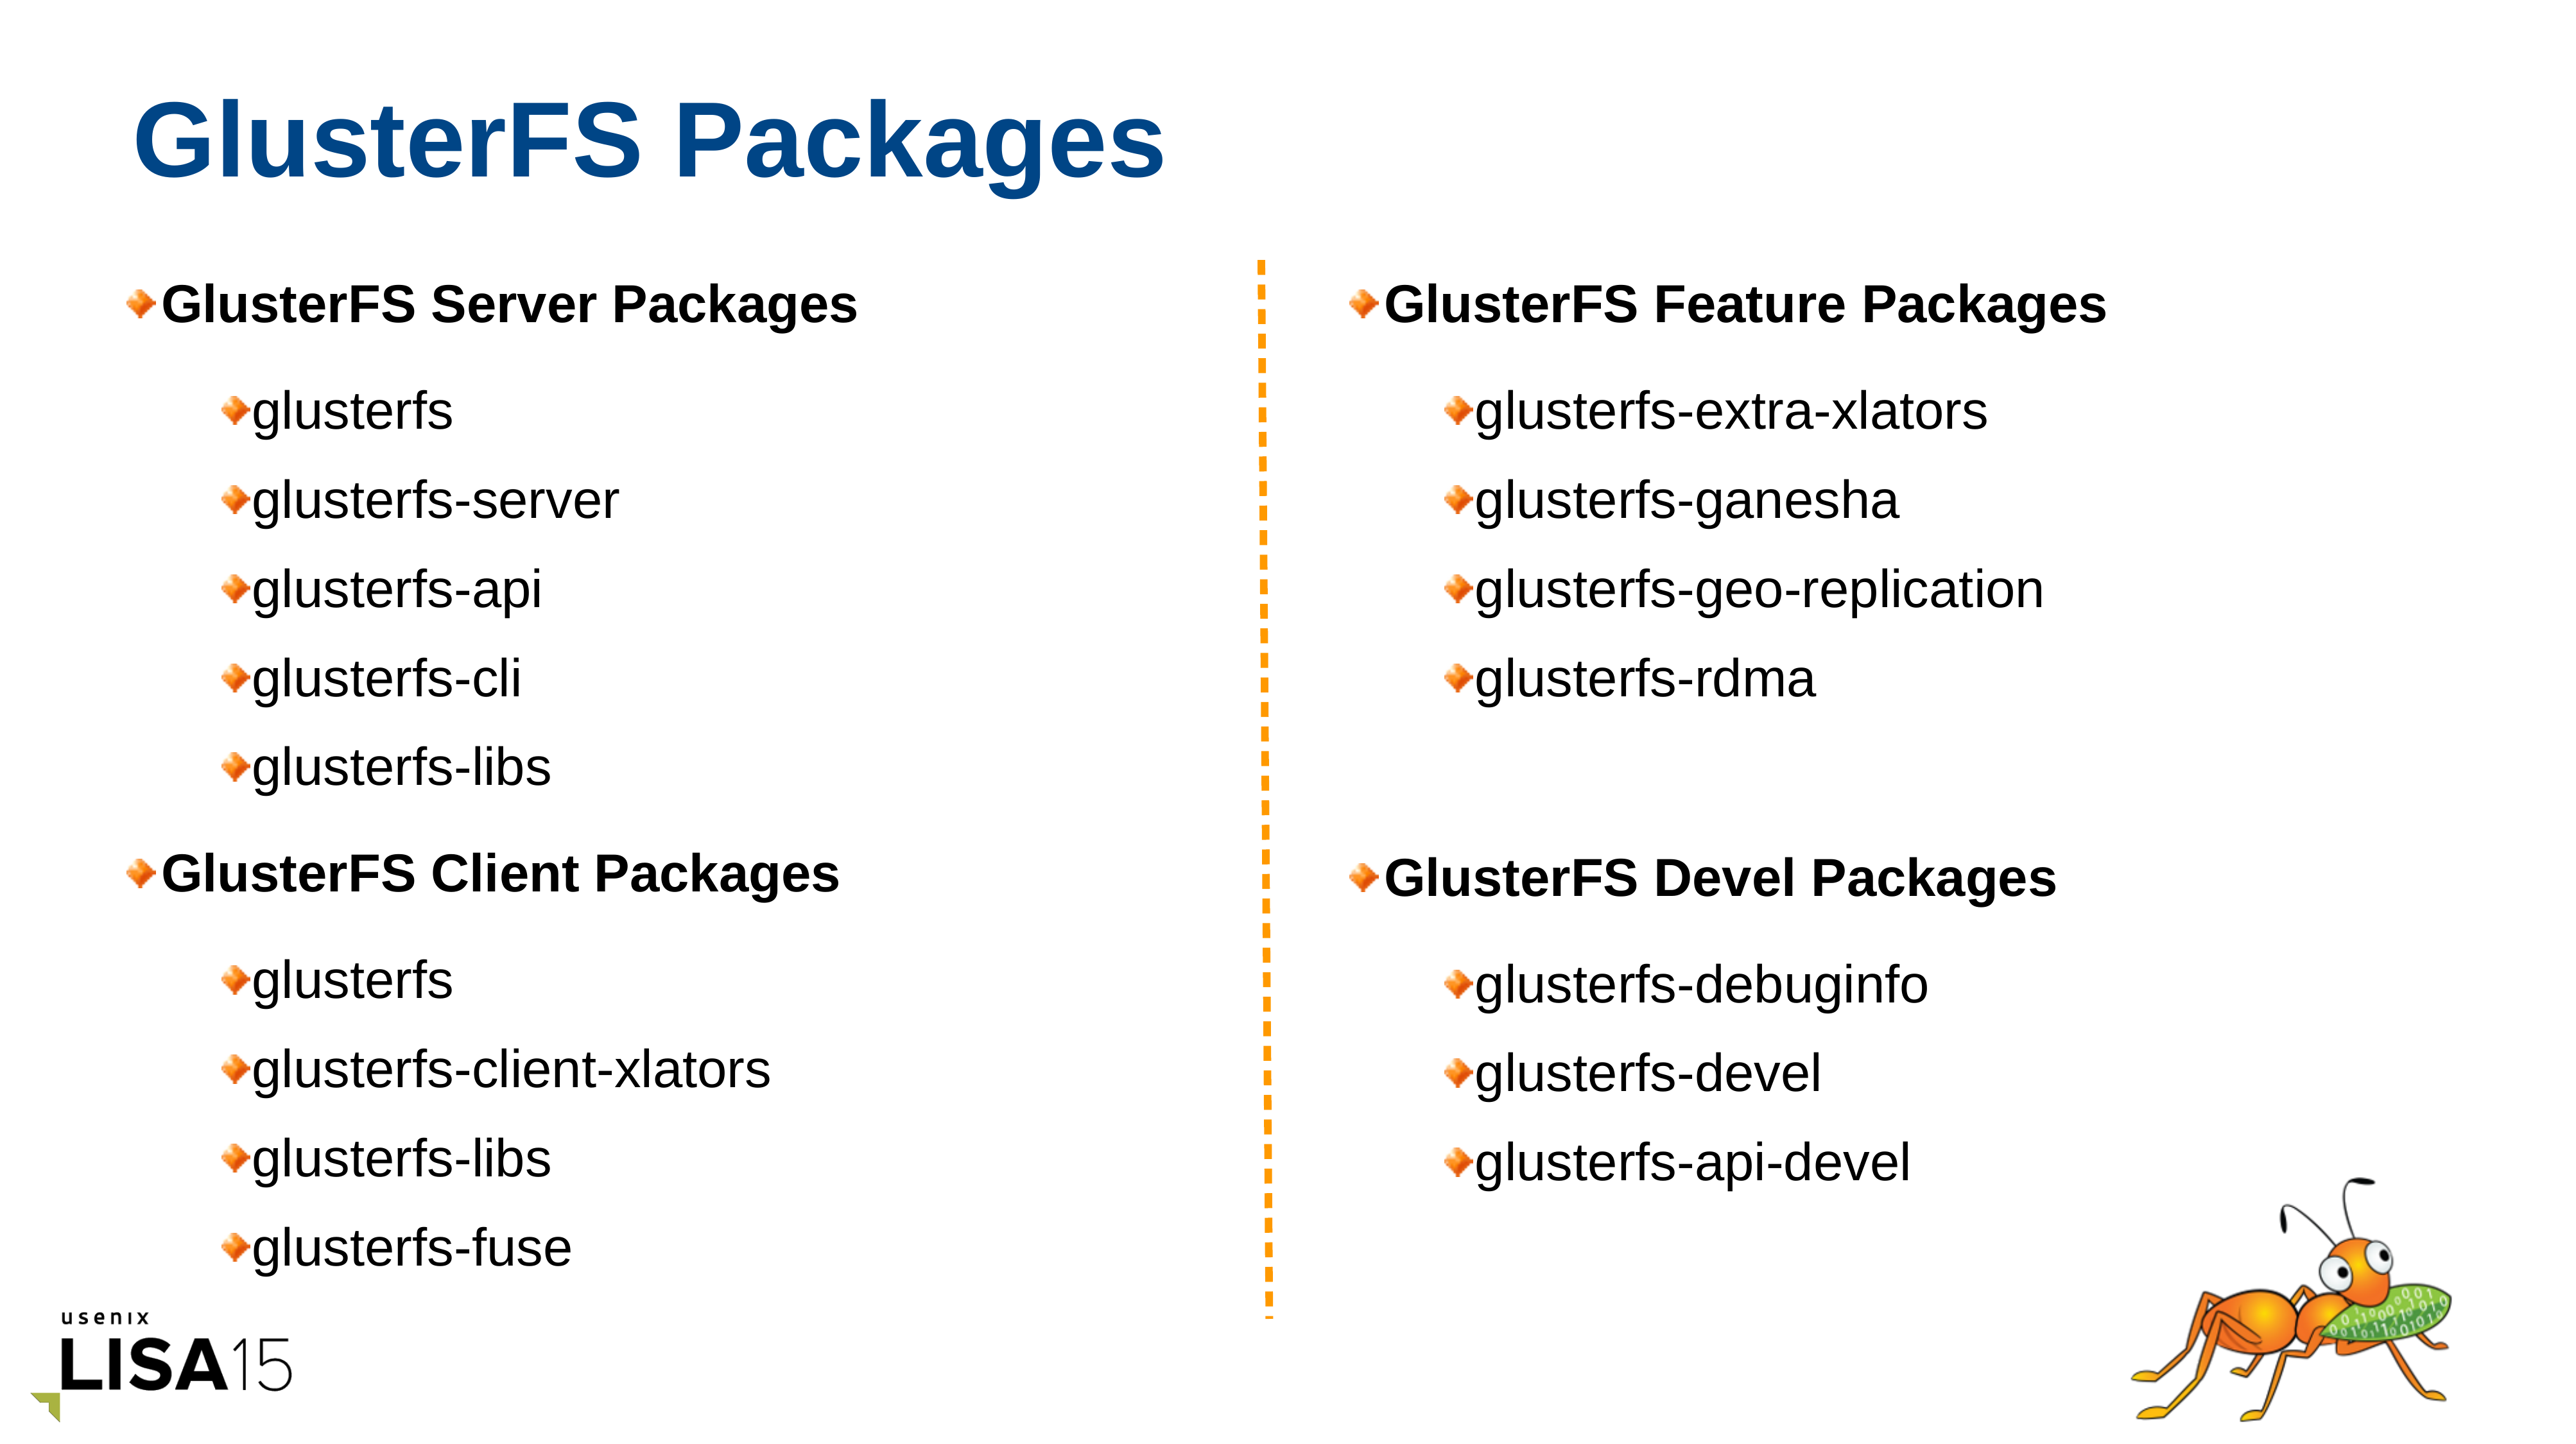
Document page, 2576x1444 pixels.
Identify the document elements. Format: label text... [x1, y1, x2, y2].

picture [2127, 1175, 2456, 1425]
list GlusterFS Server Packages glusterfs glusterfs-server glusterfs-api glusterfs-cli glusterfs-libs GlusterFS Client Packages glusterfs glusterfs-client-xlators glusterfs-libs glusterfs-fuse [116, 265, 1204, 1212]
picture [221, 1233, 250, 1262]
title GlusterFS Packages [132, 19, 2446, 261]
picture [9, 1289, 309, 1437]
list GlusterFS Feature Packages glusterfs-extra-xlators glusterfs-ganesha glusterfs-geo-replication glusterfs-rdma GlusterFS Devel Packages glusterfs-debuginfo glusterfs-devel glusterfs-api-devel [1338, 265, 2398, 1231]
